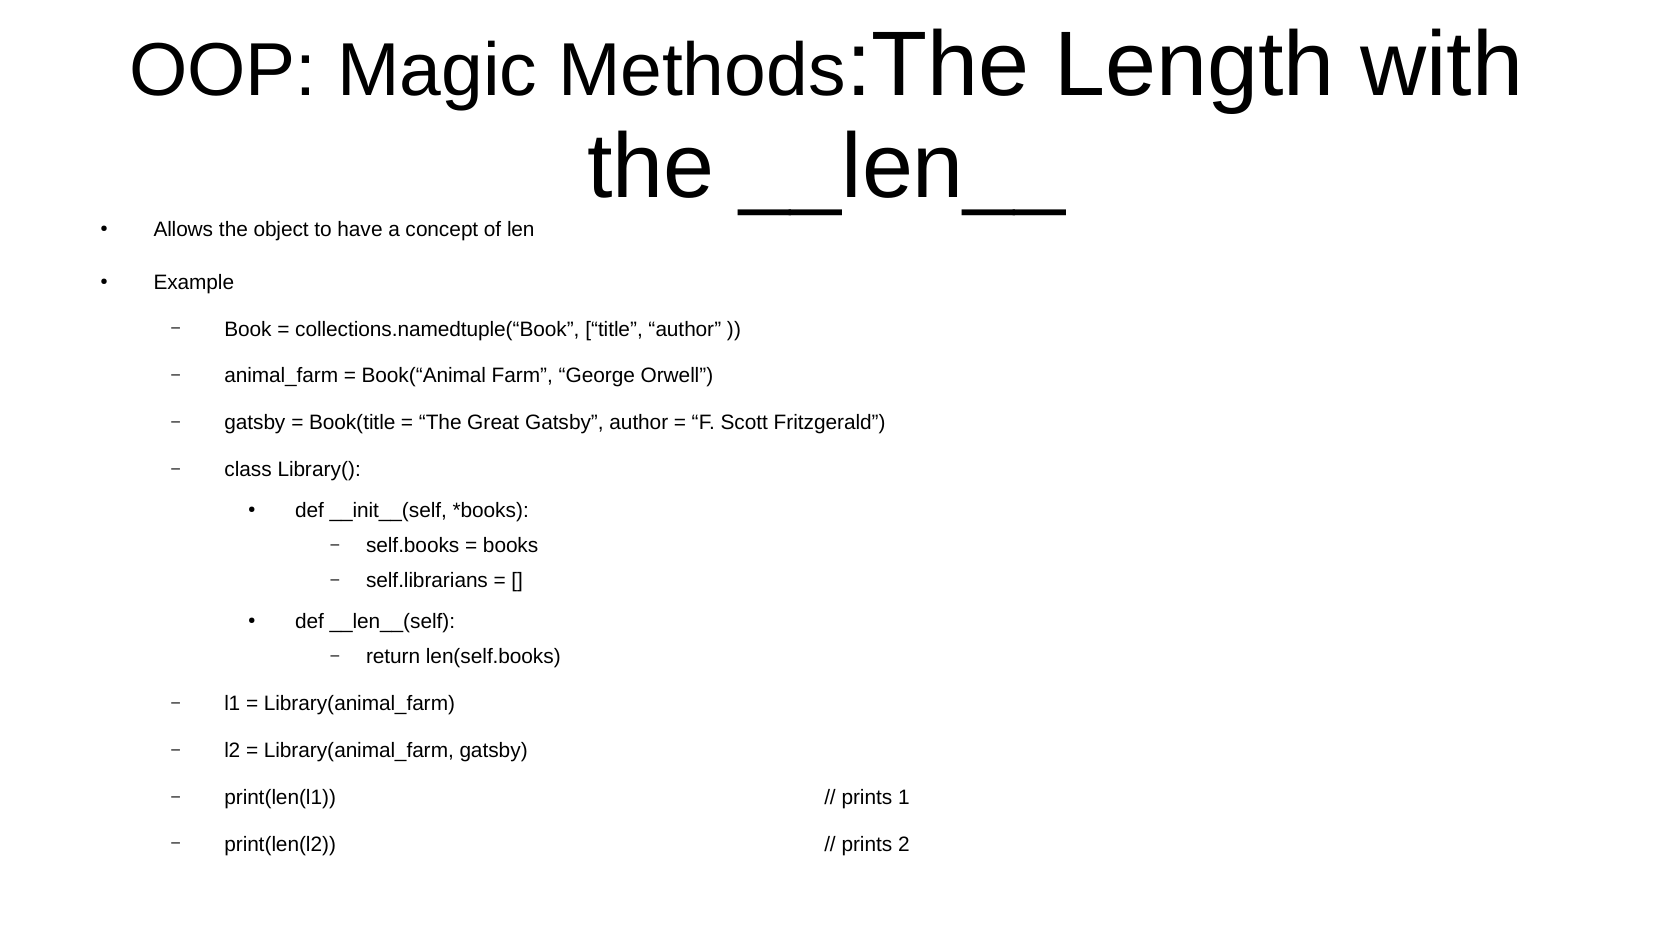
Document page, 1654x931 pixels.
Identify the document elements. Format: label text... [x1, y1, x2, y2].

list Allows the object to have a concept of len Example Book = collections.namedtuple(“Book”, [“title”, “author” )) animal_farm = Book(“Animal Farm”, “George Orwell”) gatsby = Book(title = “The Great Gatsby”, author = “F. Scott Fritzgerald”) class Library(): def __init__(self, *books): self.books = books self.librarians = [] def __len__(self): return len(self.books) l1 = Library(animal_farm) l2 = Library(animal_farm, gatsby) print(len(l1)) // prints 1 print(len(l2)) // prints 2 [82, 217, 1621, 901]
title OOP: Magic Methods:The Length with the __len__ [82, 12, 1571, 217]
